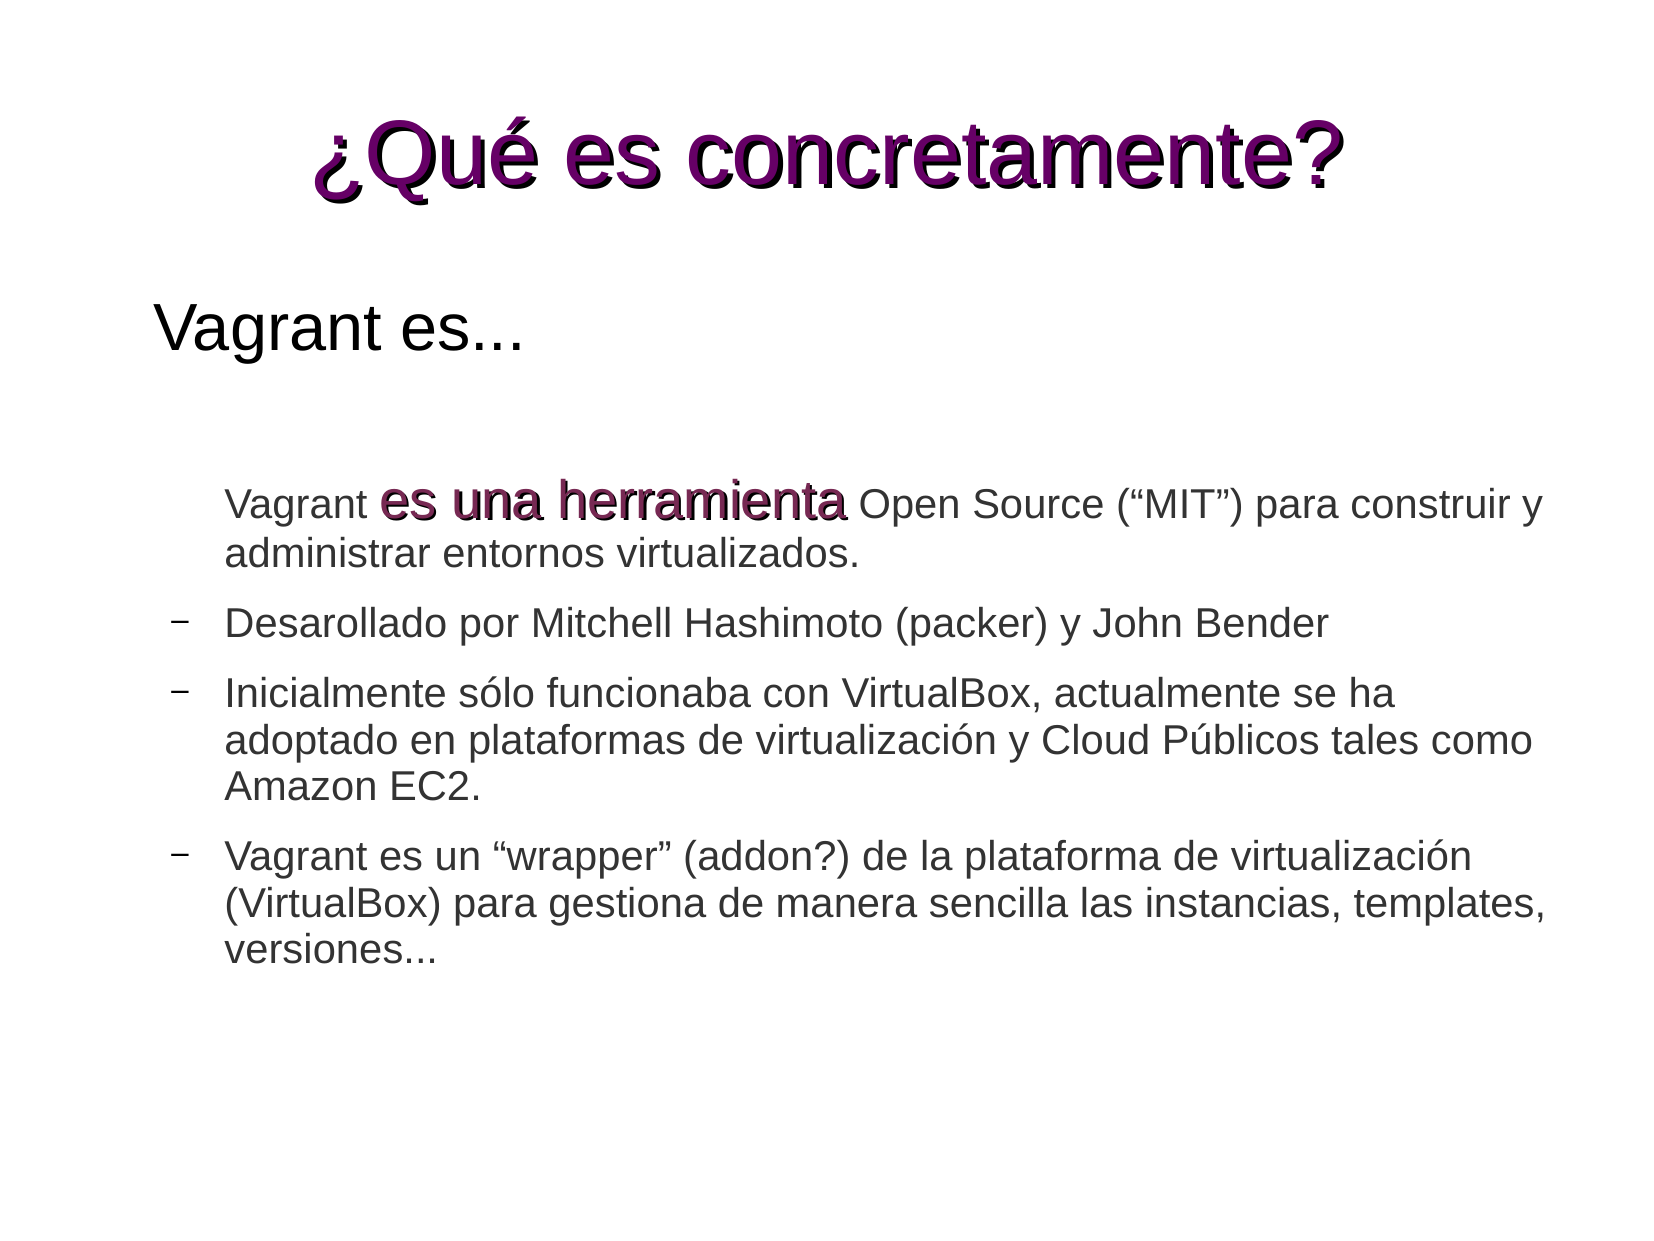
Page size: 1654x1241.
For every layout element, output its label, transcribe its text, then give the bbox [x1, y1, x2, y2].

title ¿Qué es concretamente? [82, 49, 1571, 257]
list Vagrant es... Vagrant es una herramienta Open Source (“MIT”) para construir y administrar entornos virtualizados. Desarollado por Mitchell Hashimoto (packer) y John Bender Inicialmente sólo funcionaba con VirtualBox, actualmente se ha adoptado en plataformas de virtualización y Cloud Públicos tales como Amazon EC2. Vagrant es un “wrapper” (addon?) de la plataforma de virtualización (VirtualBox) para gestiona de manera sencilla las instancias, templates, versiones... [82, 290, 1571, 1010]
